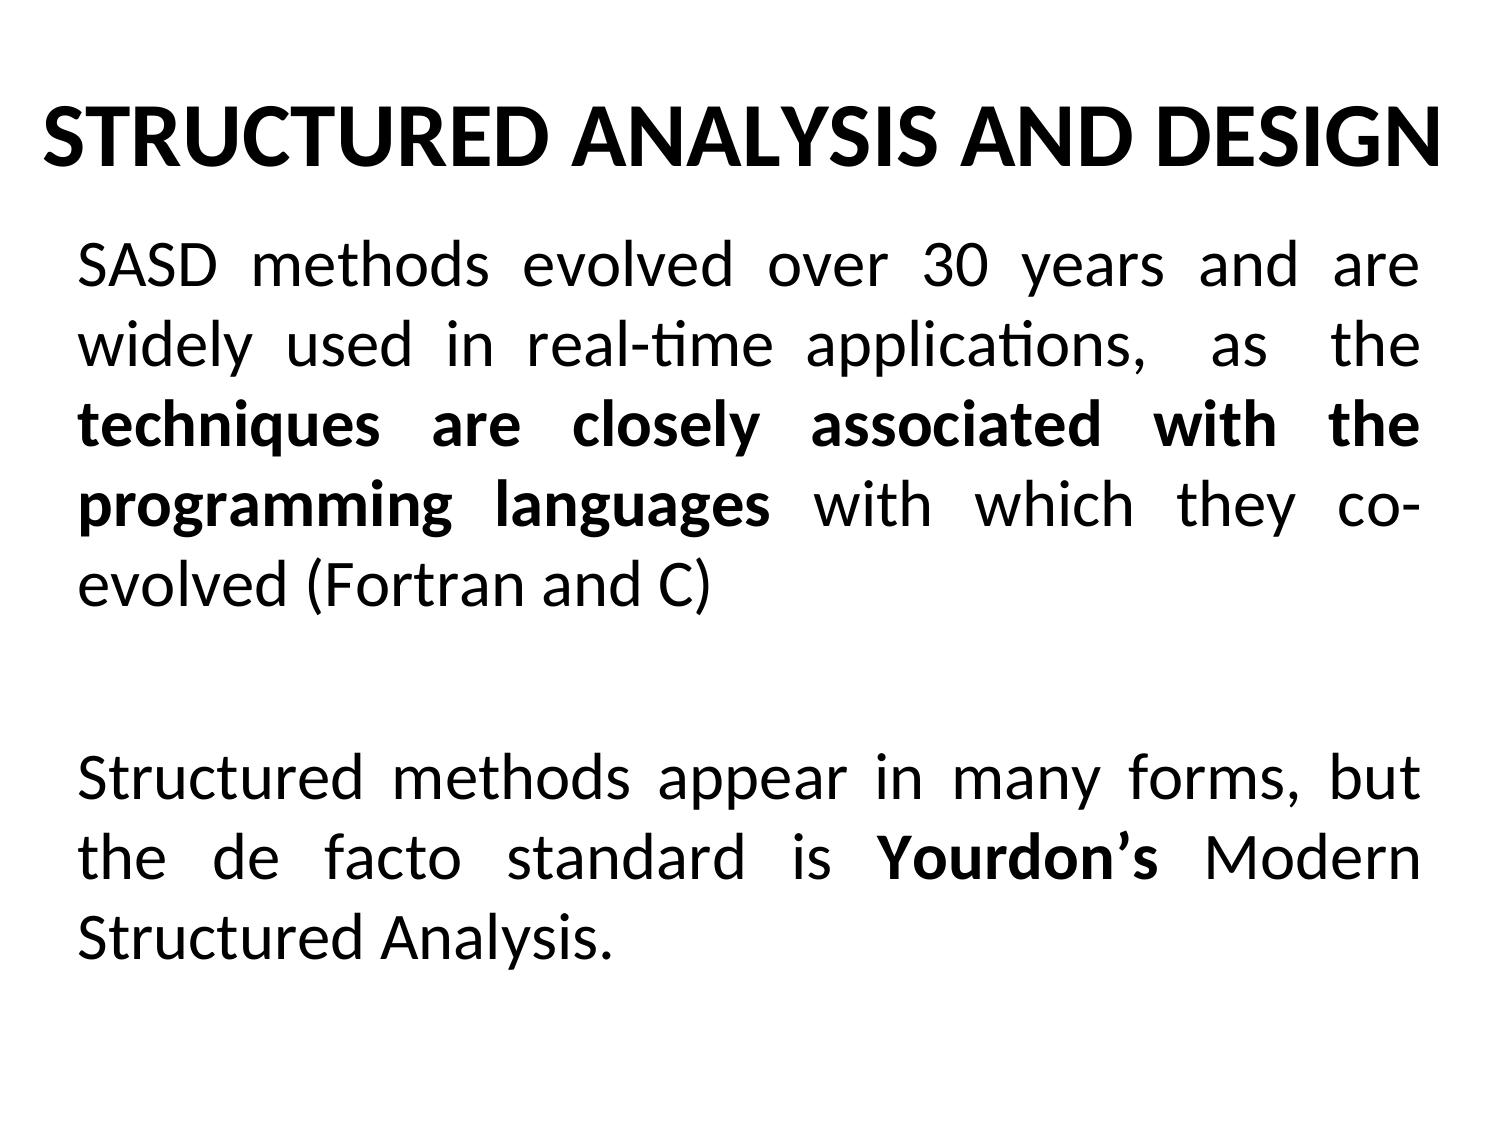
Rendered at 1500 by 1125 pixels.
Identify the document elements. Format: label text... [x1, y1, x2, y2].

title STRUCTURED ANALYSIS AND DESIGN [0, 21, 1488, 238]
subtitle SASD methods evolved over 30 years and are widely used in real-time applications, as the techniques are closely associated with the programming languages with which they co-evolved (Fortran and C) Structured methods appear in many forms, but the de facto standard is Yourdon’s Modern Structured Analysis. [62, 212, 1438, 1100]
